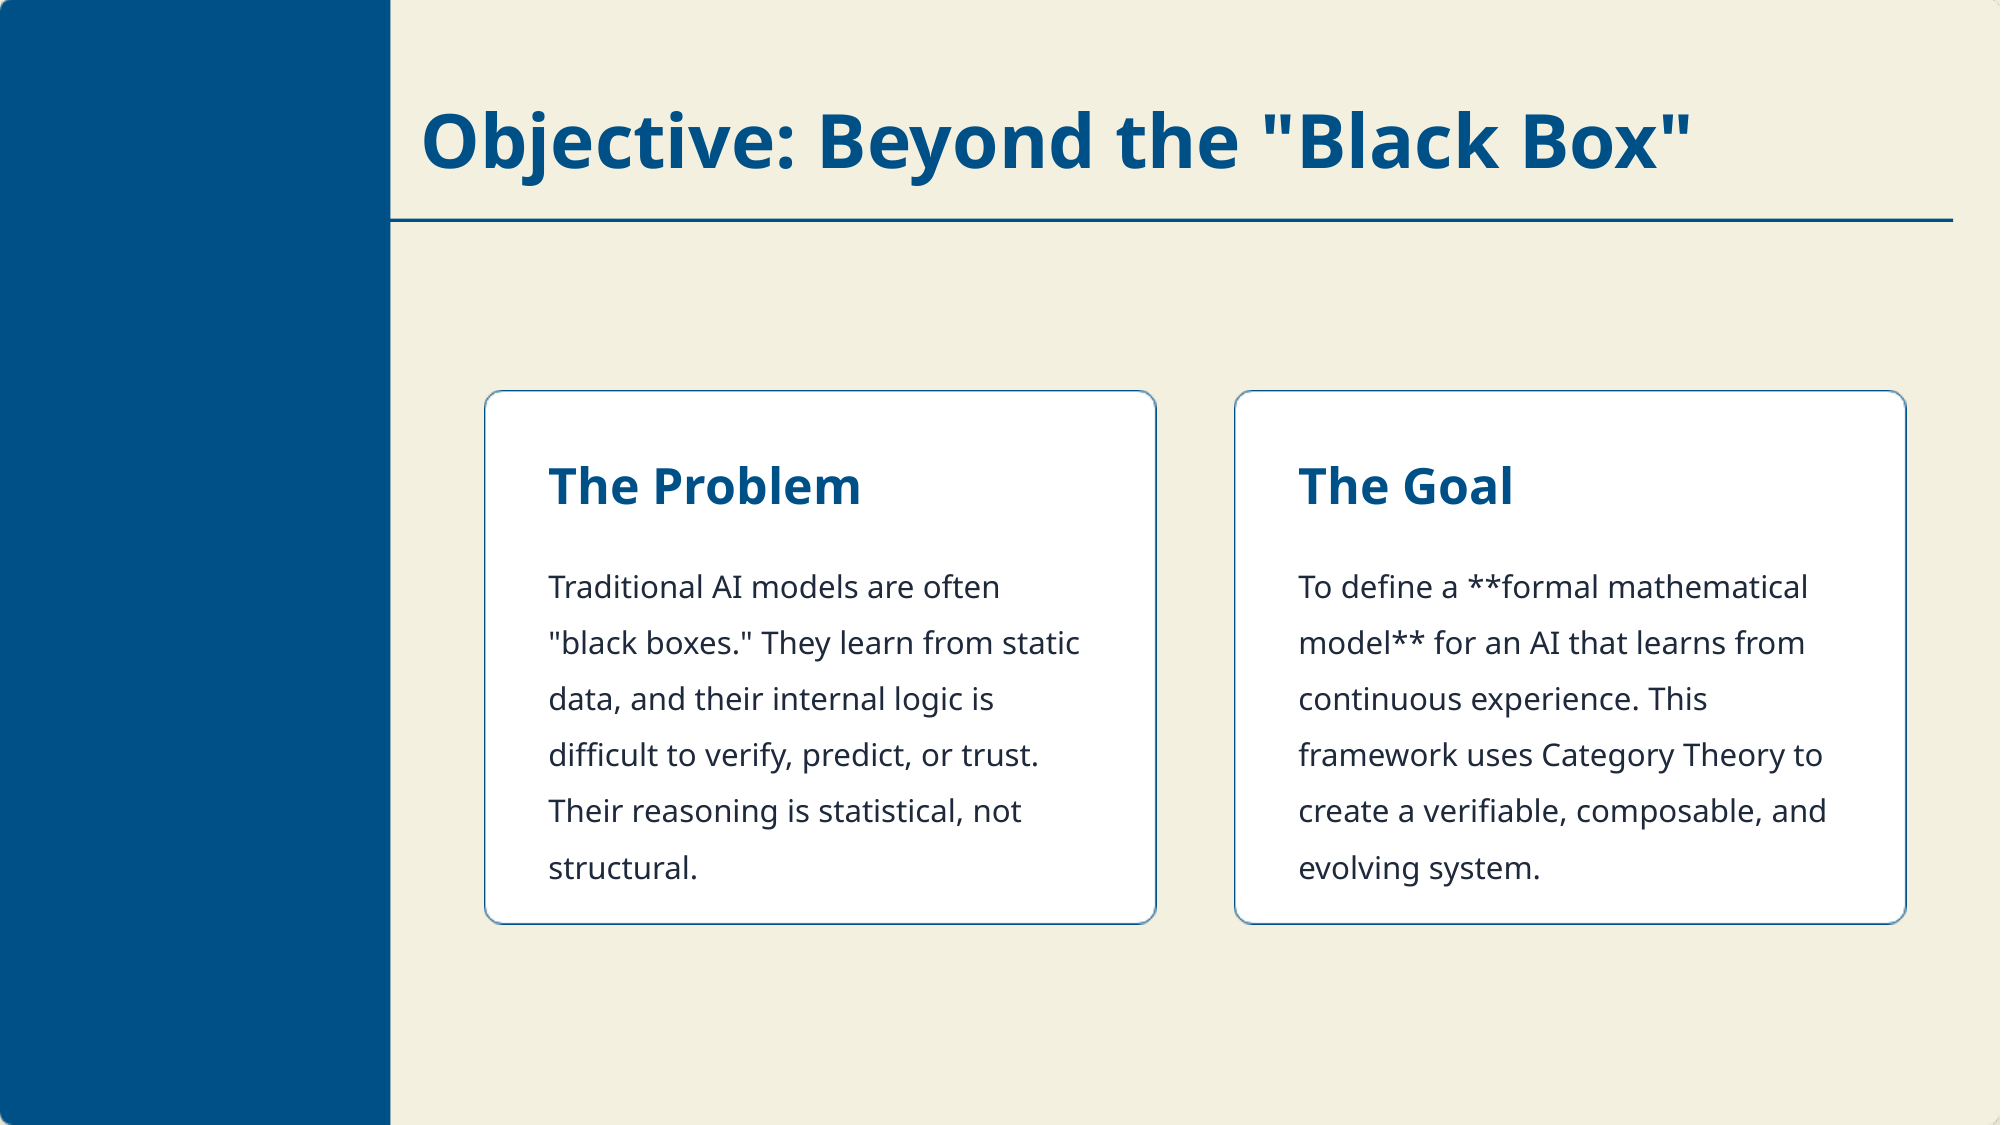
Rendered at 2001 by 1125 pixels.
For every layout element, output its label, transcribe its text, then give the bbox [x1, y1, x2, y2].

text_box To define a **formal mathematical model** for an AI that learns from continuous experience. This framework uses Category Theory to create a verifiable, composable, and evolving system. [1298, 548, 1843, 886]
text_box [0, 218, 1954, 222]
text_box Traditional AI models are often "black boxes." They learn from static data, and their internal logic is difficult to verify, predict, or trust. Their reasoning is statistical, not structural. [548, 548, 1093, 886]
text_box Objective: Beyond the "Black Box" [420, 93, 2000, 184]
text_box The Goal [1298, 454, 1870, 515]
picture [0, 0, 2000, 1125]
text_box The Problem [548, 454, 1120, 515]
